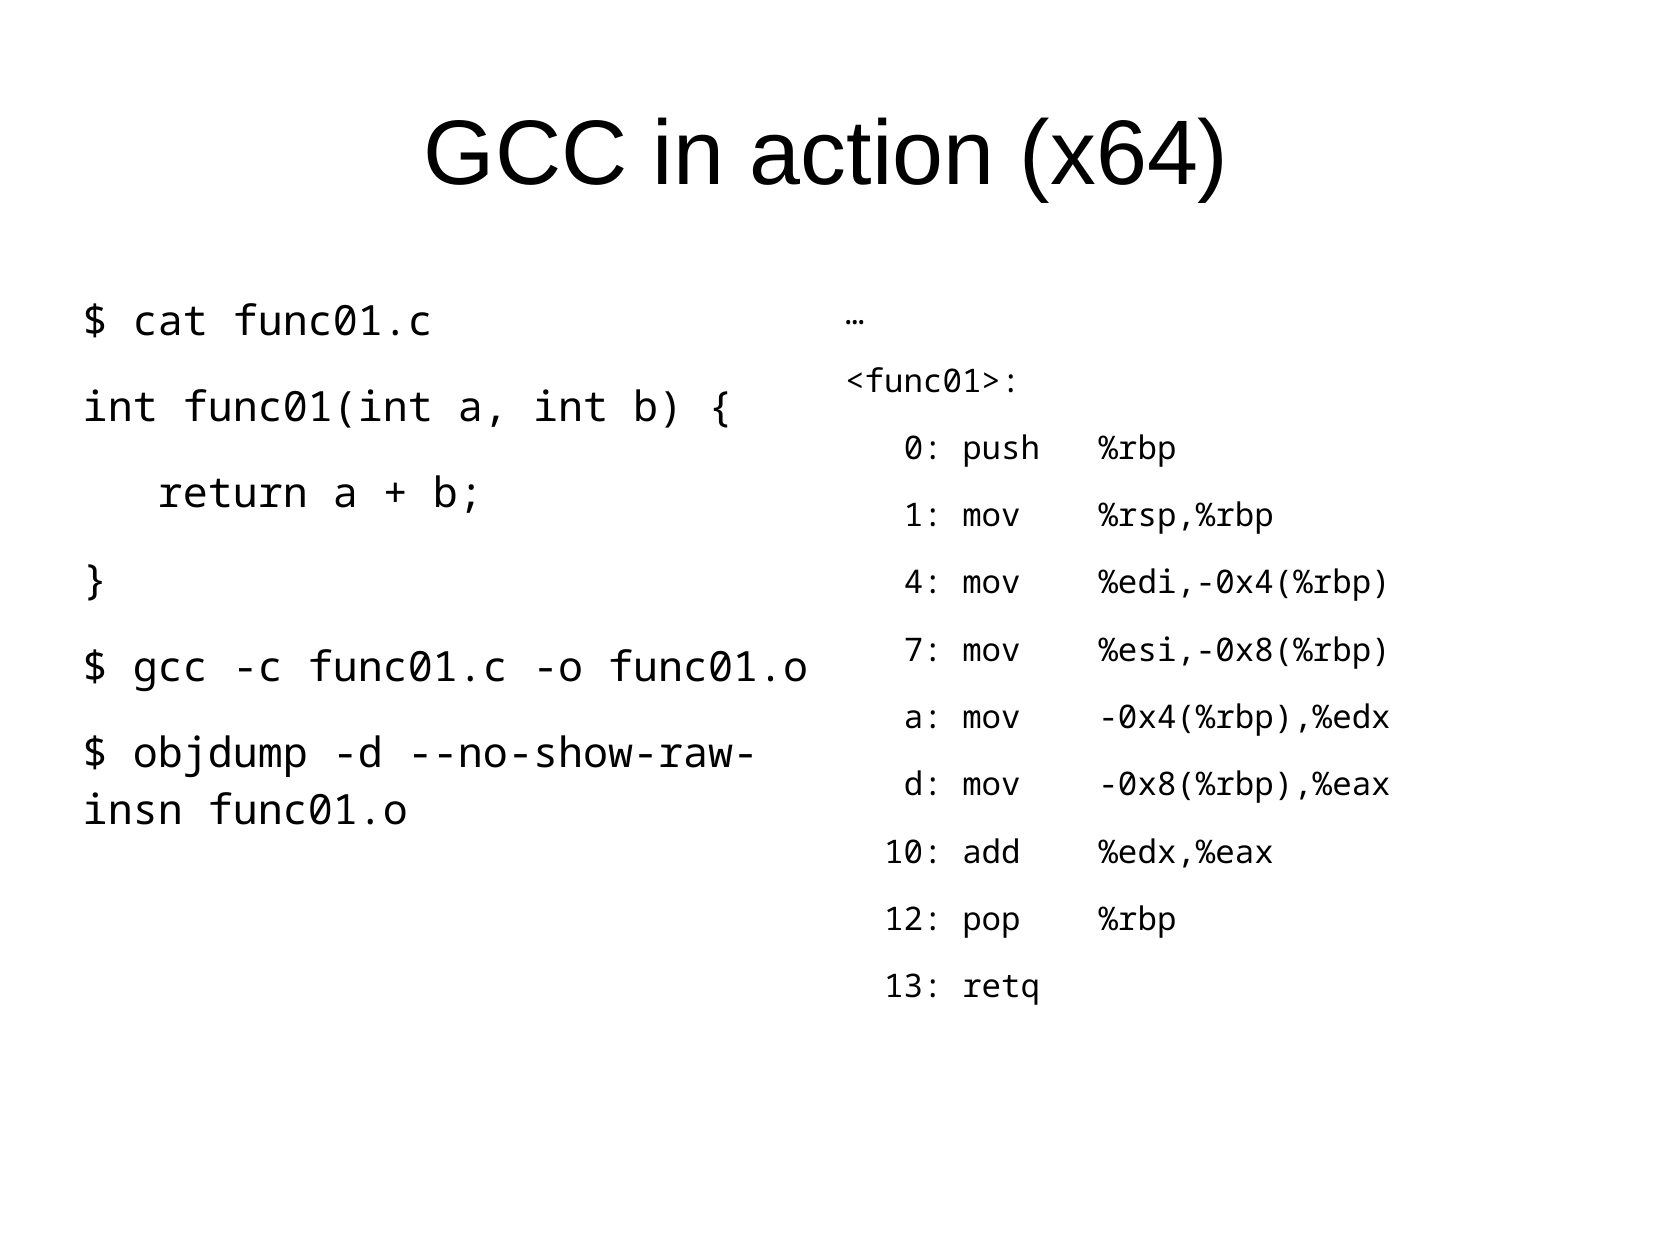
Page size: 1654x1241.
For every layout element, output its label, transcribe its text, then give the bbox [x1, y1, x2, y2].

title GCC in action (x64) [82, 49, 1571, 257]
list … <func01>: 0: push %rbp 1: mov %rsp,%rbp 4: mov %edi,-0x4(%rbp) 7: mov %esi,-0x8(%rbp) a: mov -0x4(%rbp),%edx d: mov -0x8(%rbp),%eax 10: add %edx,%eax 12: pop %rbp 13: retq [845, 290, 1572, 1010]
list $ cat func01.c int func01(int a, int b) { return a + b; } $ gcc -c func01.c -o func01.o $ objdump -d --no-show-raw-insn func01.o [82, 290, 809, 1010]
